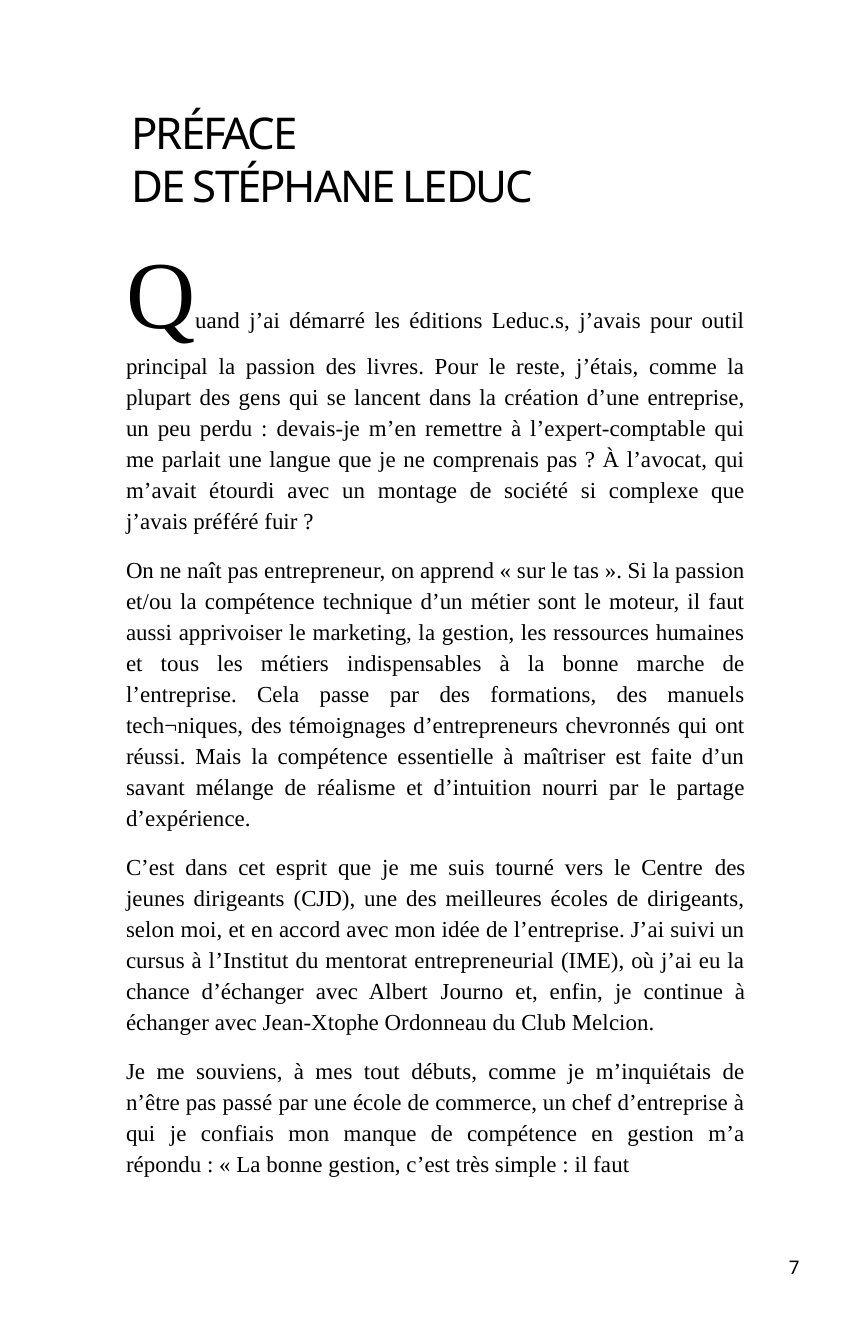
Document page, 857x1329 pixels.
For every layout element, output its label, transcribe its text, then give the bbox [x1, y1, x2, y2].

text_box Quand j’ai démarré les éditions Leduc.s, j’avais pour outil principal la passion des livres. Pour le reste, j’étais, comme la plupart des gens qui se lancent dans la création d’une entreprise, un peu perdu : devais-je m’en remettre à l’expert-comptable qui me parlait une langue que je ne comprenais pas ? À l’avocat, qui m’avait étourdi avec un montage de société si complexe que j’avais préféré fuir ? On ne naît pas entrepreneur, on apprend « sur le tas ». Si la passion et/ou la compétence technique d’un métier sont le moteur, il faut aussi apprivoiser le marketing, la gestion, les ressources humaines et tous les métiers indispensables à la bonne marche de l’entreprise. Cela passe par des formations, des manuels tech¬niques, des témoignages d’entrepreneurs chevronnés qui ont réussi. Mais la compétence essentielle à maîtriser est faite d’un savant mélange de réalisme et d’intuition nourri par le partage d’expérience. C’est dans cet esprit que je me suis tourné vers le Centre des jeunes dirigeants (CJD), une des meilleures écoles de dirigeants, selon moi, et en accord avec mon idée de l’entreprise. J’ai suivi un cursus à l’Institut du mentorat entrepreneurial (IME), où j’ai eu la chance d’échanger avec Albert Journo et, enfin, je continue à échanger avec Jean-Xtophe Ordonneau du Club Melcion. Je me souviens, à mes tout débuts, comme je m’inquiétais de n’être pas passé par une école de commerce, un chef d’entreprise à qui je confiais mon manque de compétence en gestion m’a répondu : « La bonne gestion, c’est très simple : il faut [126, 317, 746, 1220]
text_box 7 [789, 1255, 807, 1276]
text_box PRÉFACE DE STÉPHANE LEDUC [131, 106, 628, 226]
